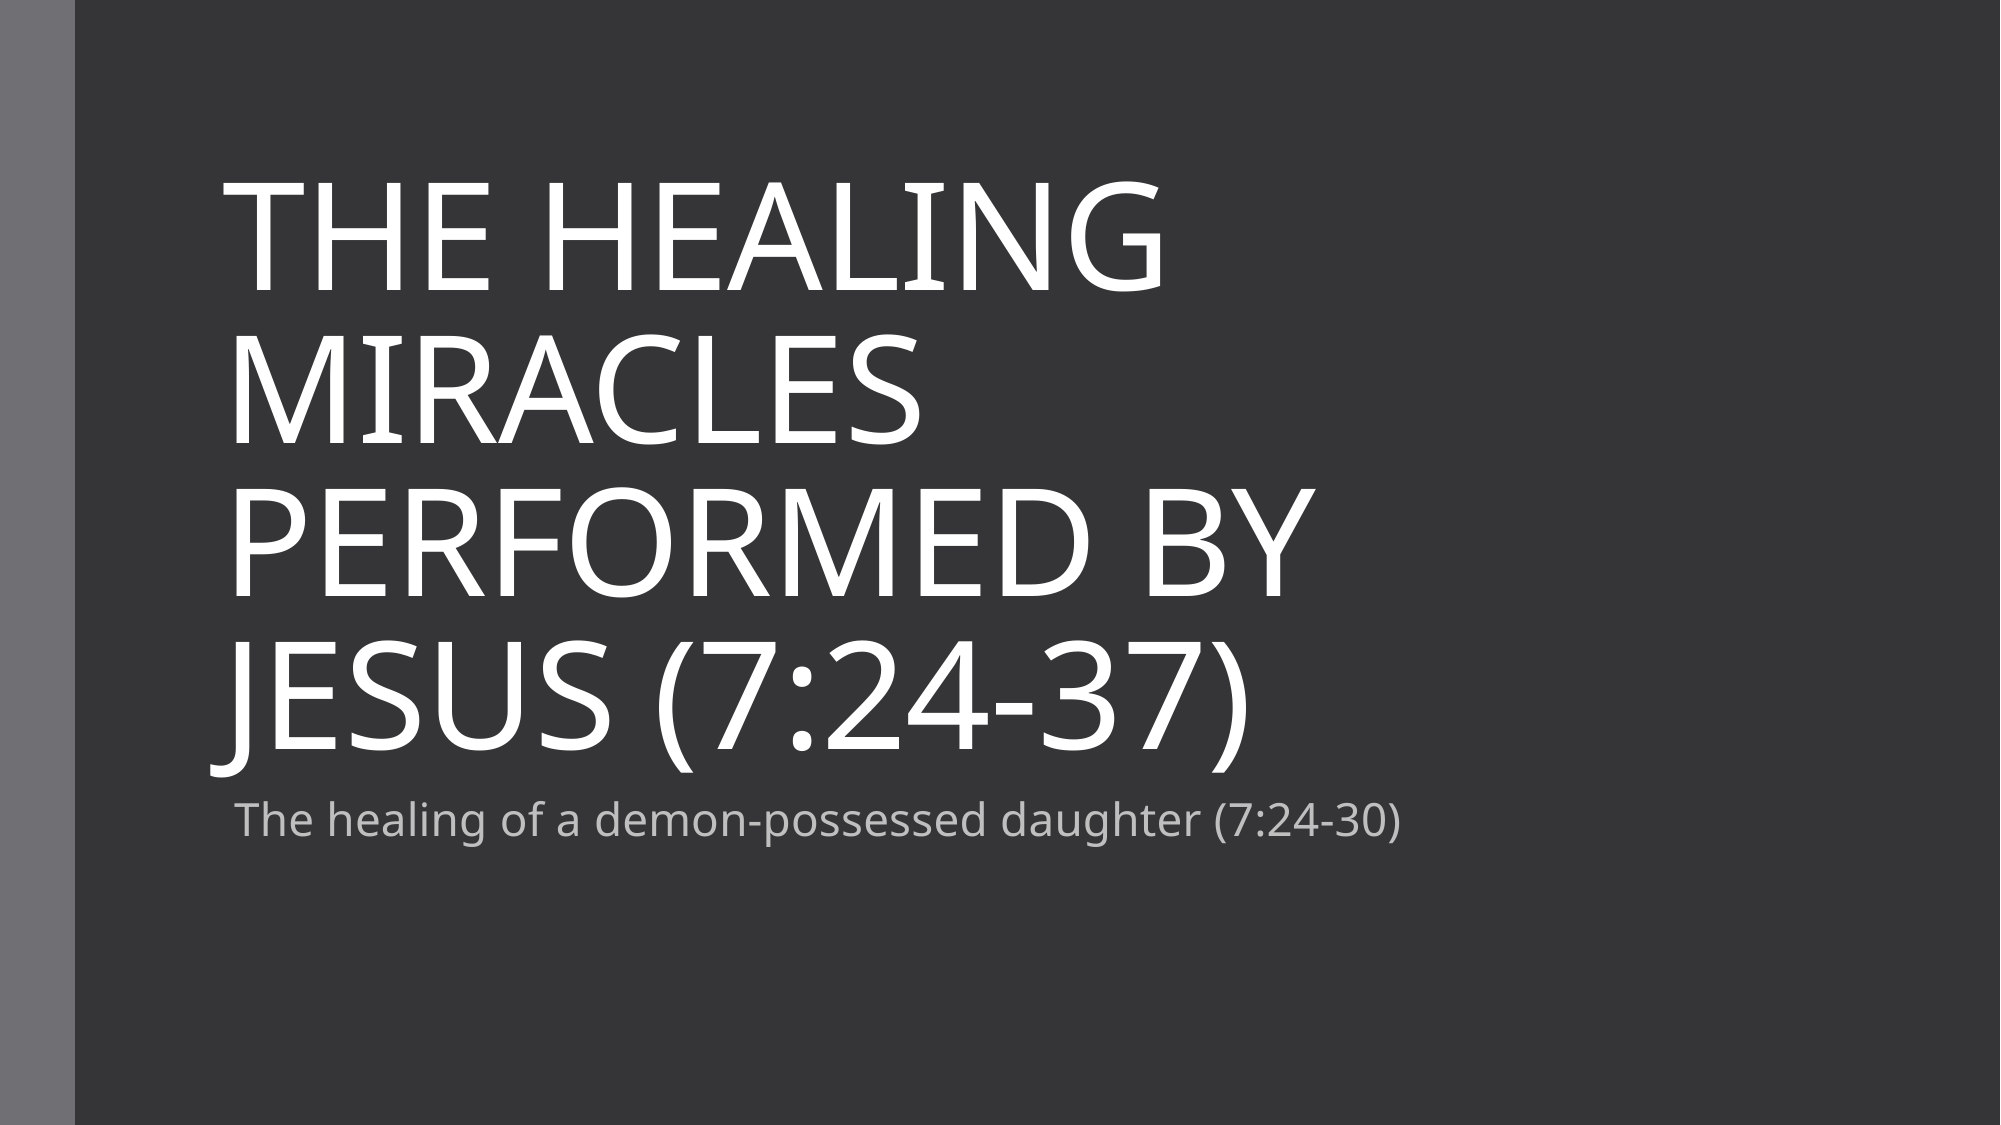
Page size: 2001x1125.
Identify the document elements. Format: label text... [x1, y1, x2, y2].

title THE HEALING MIRACLES PERFORMED BY JESUS (7:24-37) [206, 124, 1752, 787]
subtitle The healing of a demon-possessed daughter (7:24-30) [206, 787, 1752, 1066]
